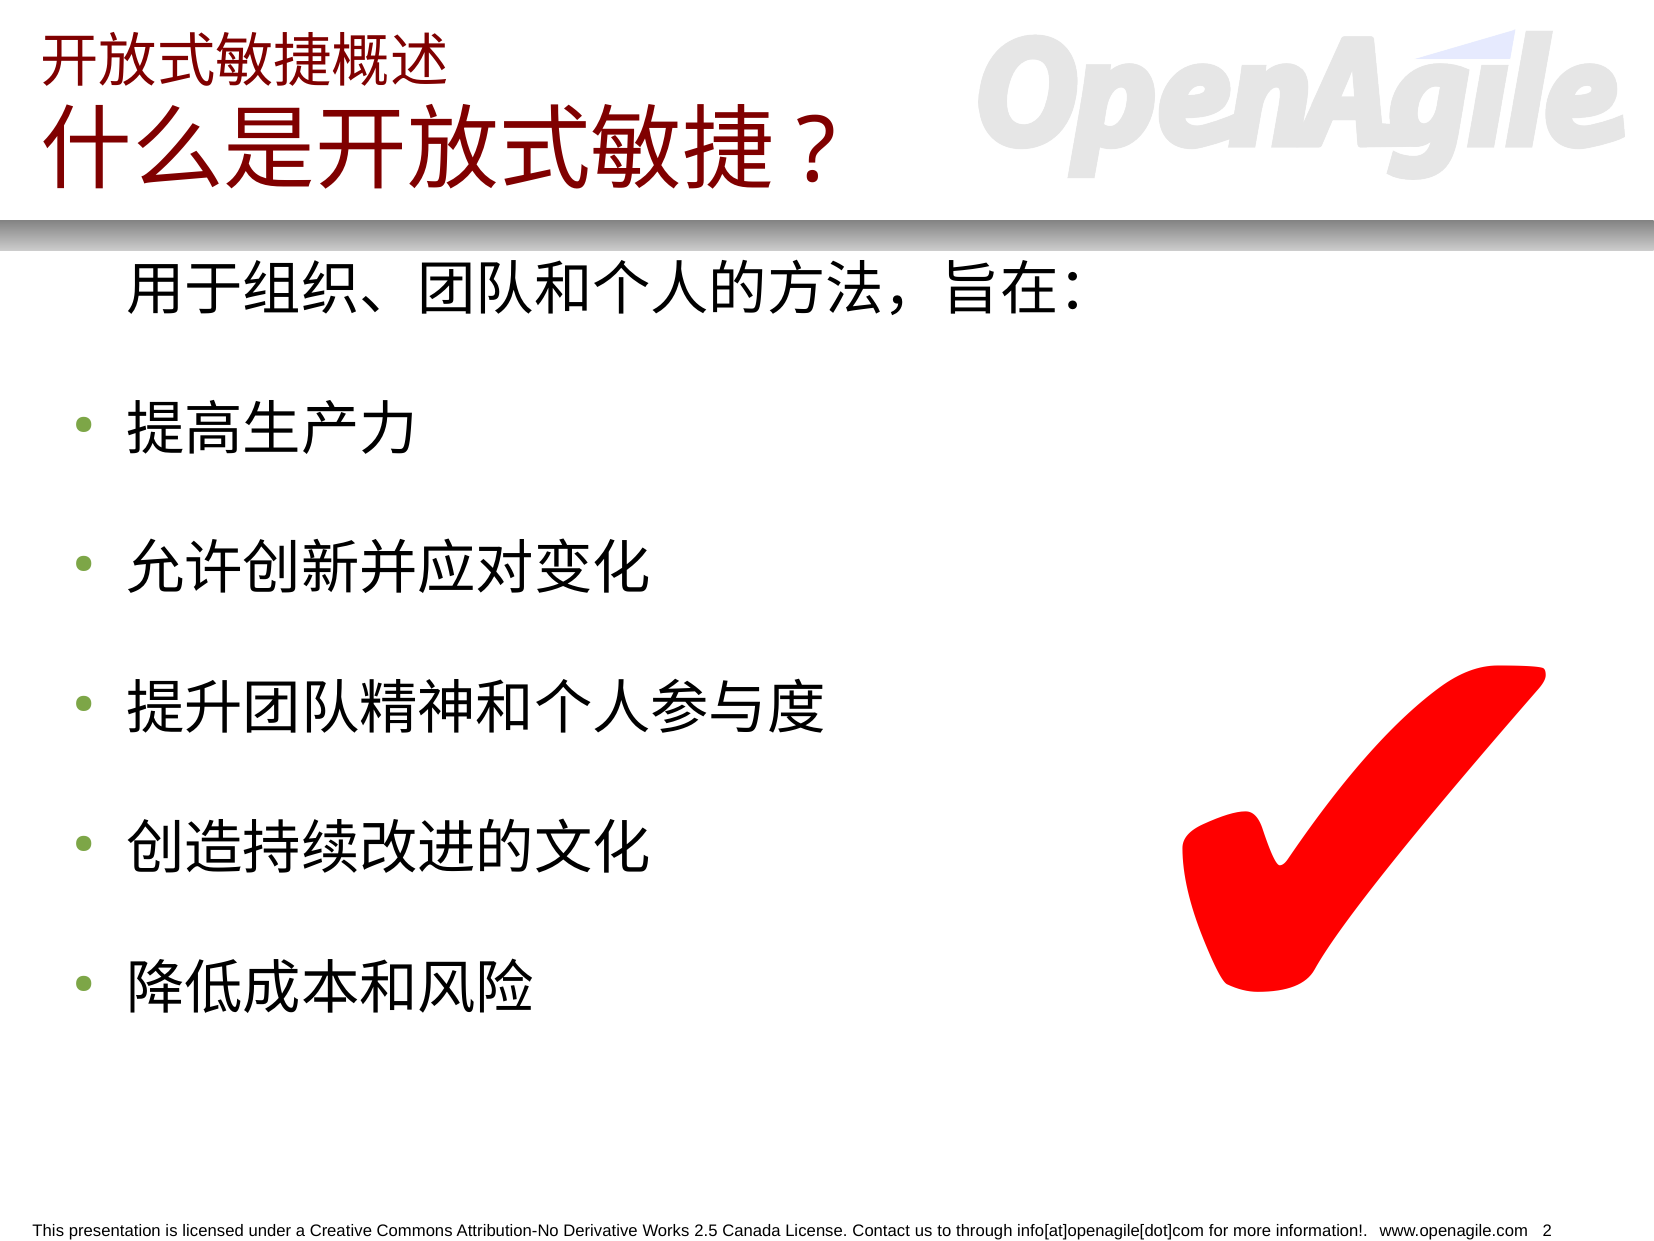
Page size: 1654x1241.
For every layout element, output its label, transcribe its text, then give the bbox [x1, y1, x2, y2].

list 用于组织、团队和个人的方法，旨在： 提高生产力 允许创新并应对变化 提升团队精神和个人参与度 创造持续改进的文化 降低成本和风险 [37, 251, 1654, 1022]
title 开放式敏捷概述 什么是开放式敏捷? [40, 26, 1654, 204]
text_box ✔ [1098, 395, 1636, 1215]
